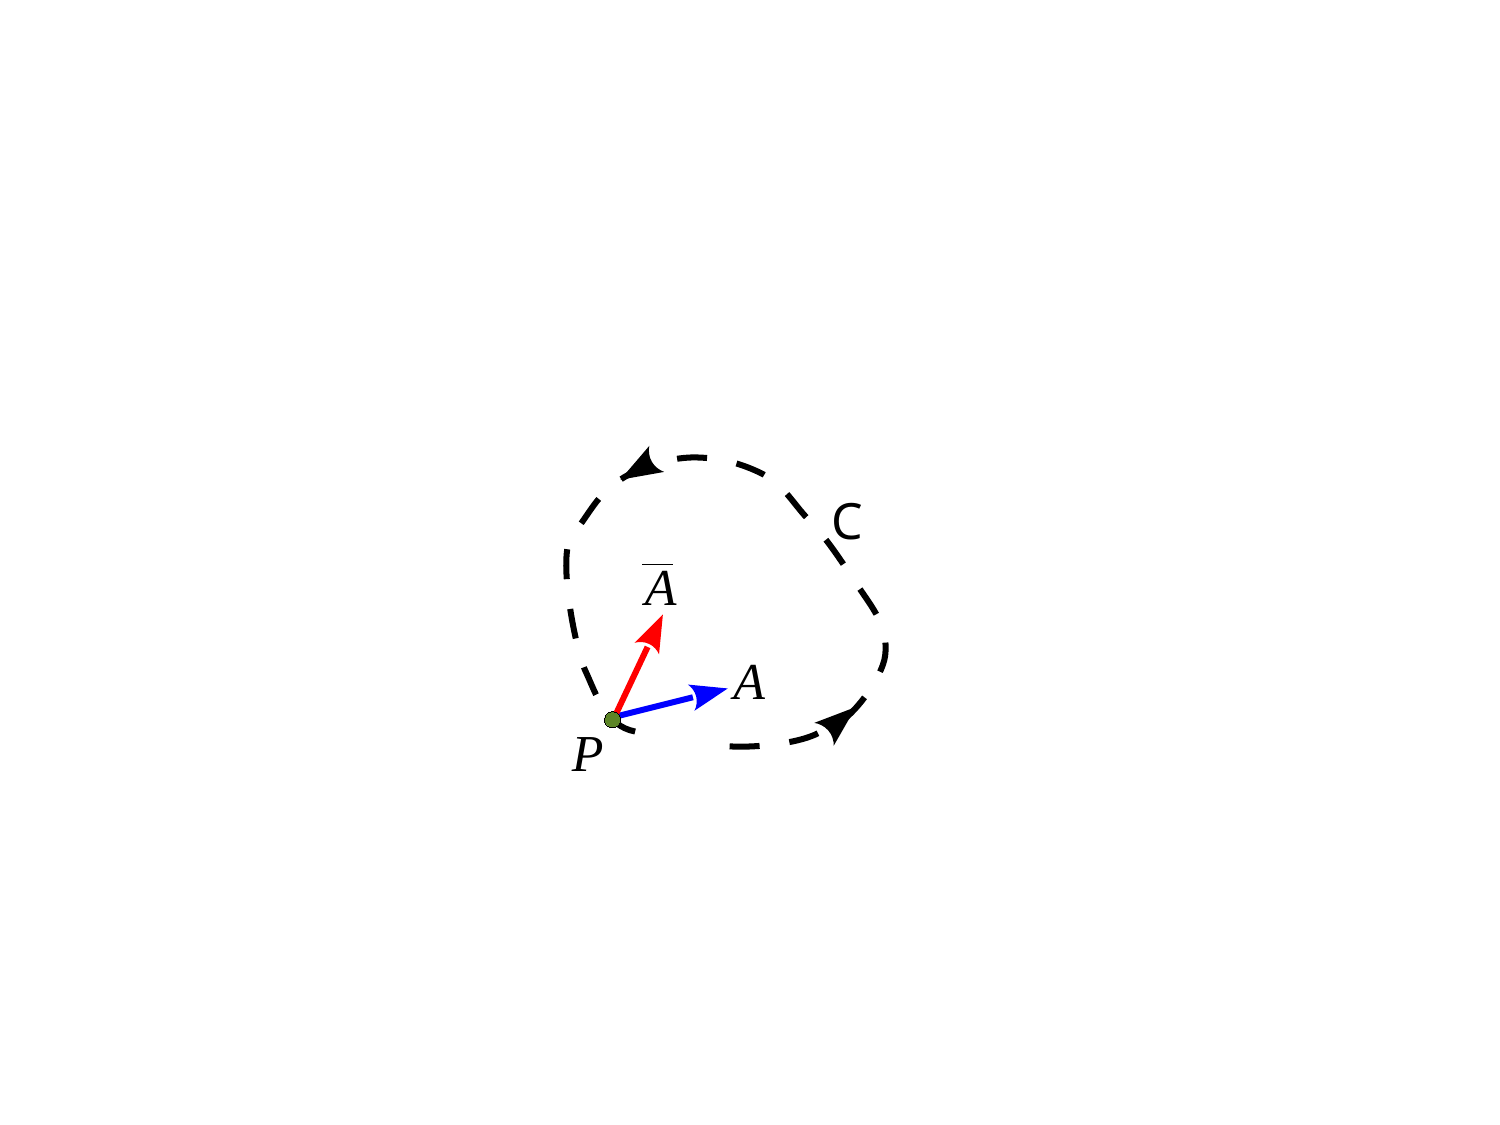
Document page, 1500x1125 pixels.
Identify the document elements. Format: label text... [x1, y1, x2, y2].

text_box C [831, 481, 904, 558]
text_box [604, 711, 621, 728]
chart [561, 724, 610, 783]
chart [633, 558, 683, 617]
chart [721, 653, 771, 711]
